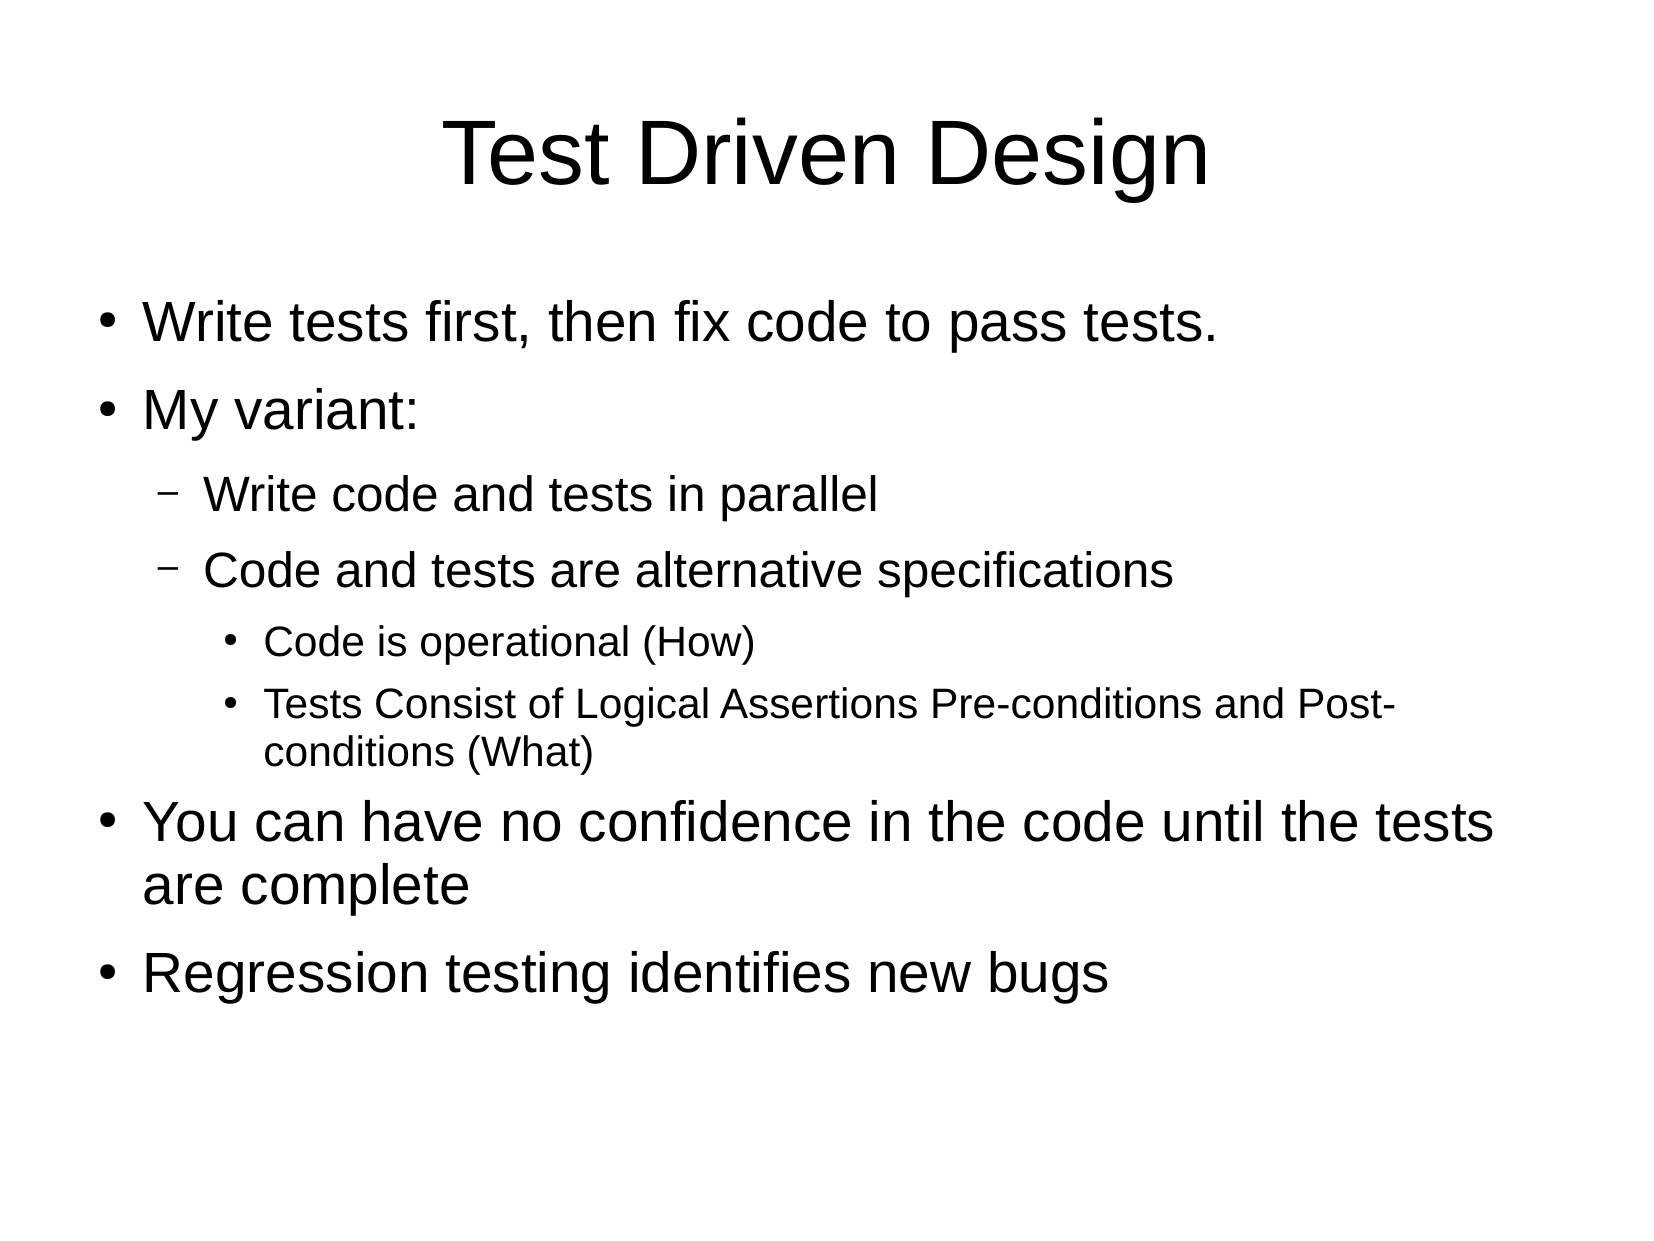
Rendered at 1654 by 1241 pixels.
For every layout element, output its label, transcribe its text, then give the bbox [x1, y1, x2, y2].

title Test Driven Design [82, 49, 1571, 257]
list Write tests first, then fix code to pass tests. My variant: Write code and tests in parallel Code and tests are alternative specifications Code is operational (How) Tests Consist of Logical Assertions Pre-conditions and Post-conditions (What) You can have no confidence in the code until the tests are complete Regression testing identifies new bugs [82, 290, 1571, 1010]
